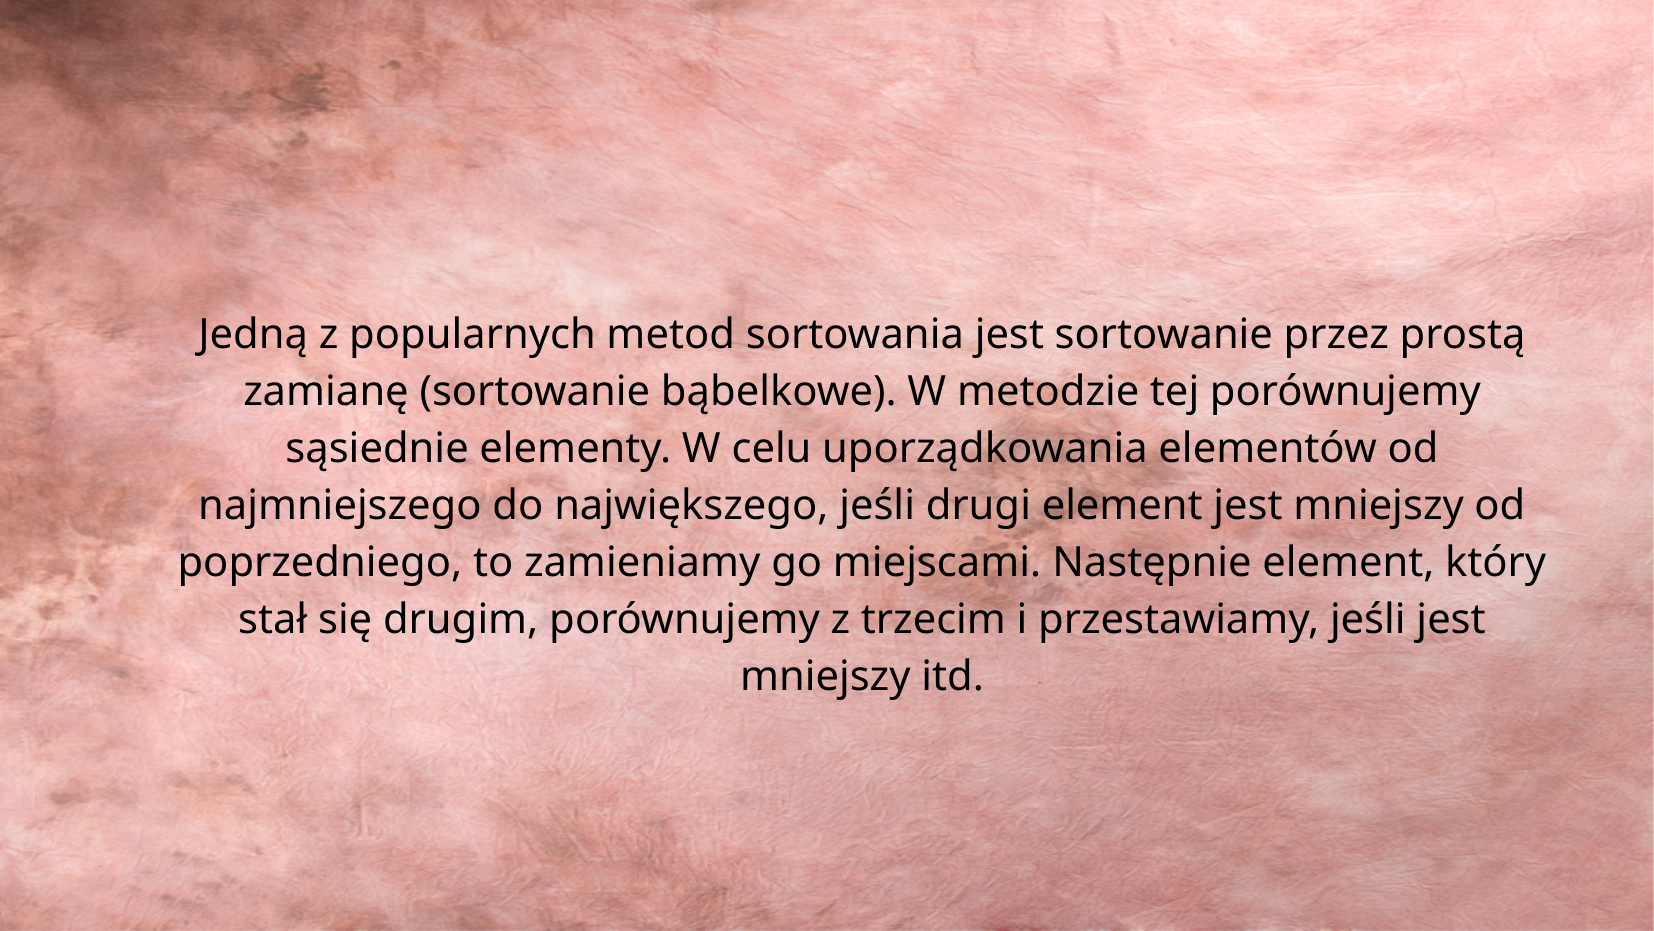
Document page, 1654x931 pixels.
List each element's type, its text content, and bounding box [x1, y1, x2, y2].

list Jedną z popularnych metod sortowania jest sortowanie przez prostą zamianę (sortowanie bąbelkowe). W metodzie tej porównujemy sąsiednie elementy. W celu uporządkowania elementów od najmniejszego do największego, jeśli drugi element jest mniejszy od poprzedniego, to zamieniamy go miejscami. Następnie element, który stał się drugim, porównujemy z trzecim i przestawiamy, jeśli jest mniejszy itd. [82, 217, 1571, 758]
picture [0, 0, 1654, 931]
